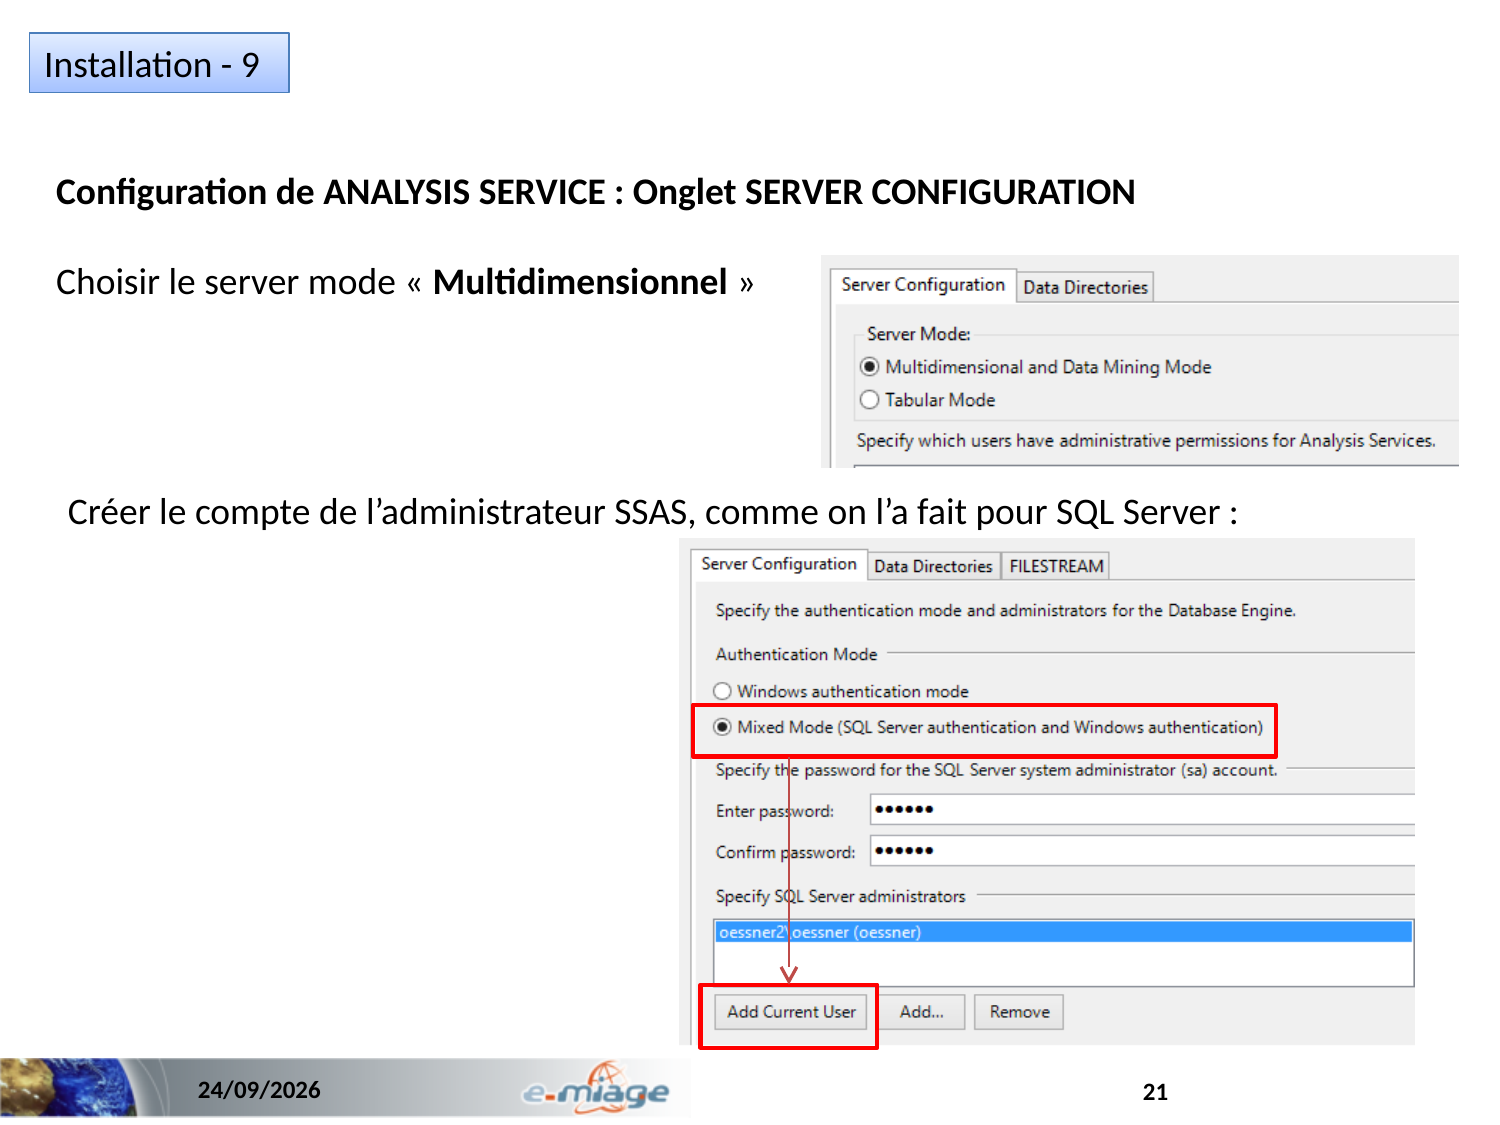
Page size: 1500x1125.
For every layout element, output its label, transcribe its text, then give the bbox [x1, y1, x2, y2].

picture [0, 1058, 691, 1118]
text_box Créer le compte de l’administrateur SSAS, comme on l’a fait pour SQL Server : [53, 479, 1275, 540]
picture [679, 538, 1415, 1048]
text_box Configuration de ANALYSIS SERVICE : Onglet SERVER CONFIGURATION Choisir le server mode « Multidimensionnel » [41, 159, 1365, 310]
picture [821, 255, 1459, 468]
text_box Installation - 9 [29, 32, 290, 93]
picture [703, 987, 875, 1046]
